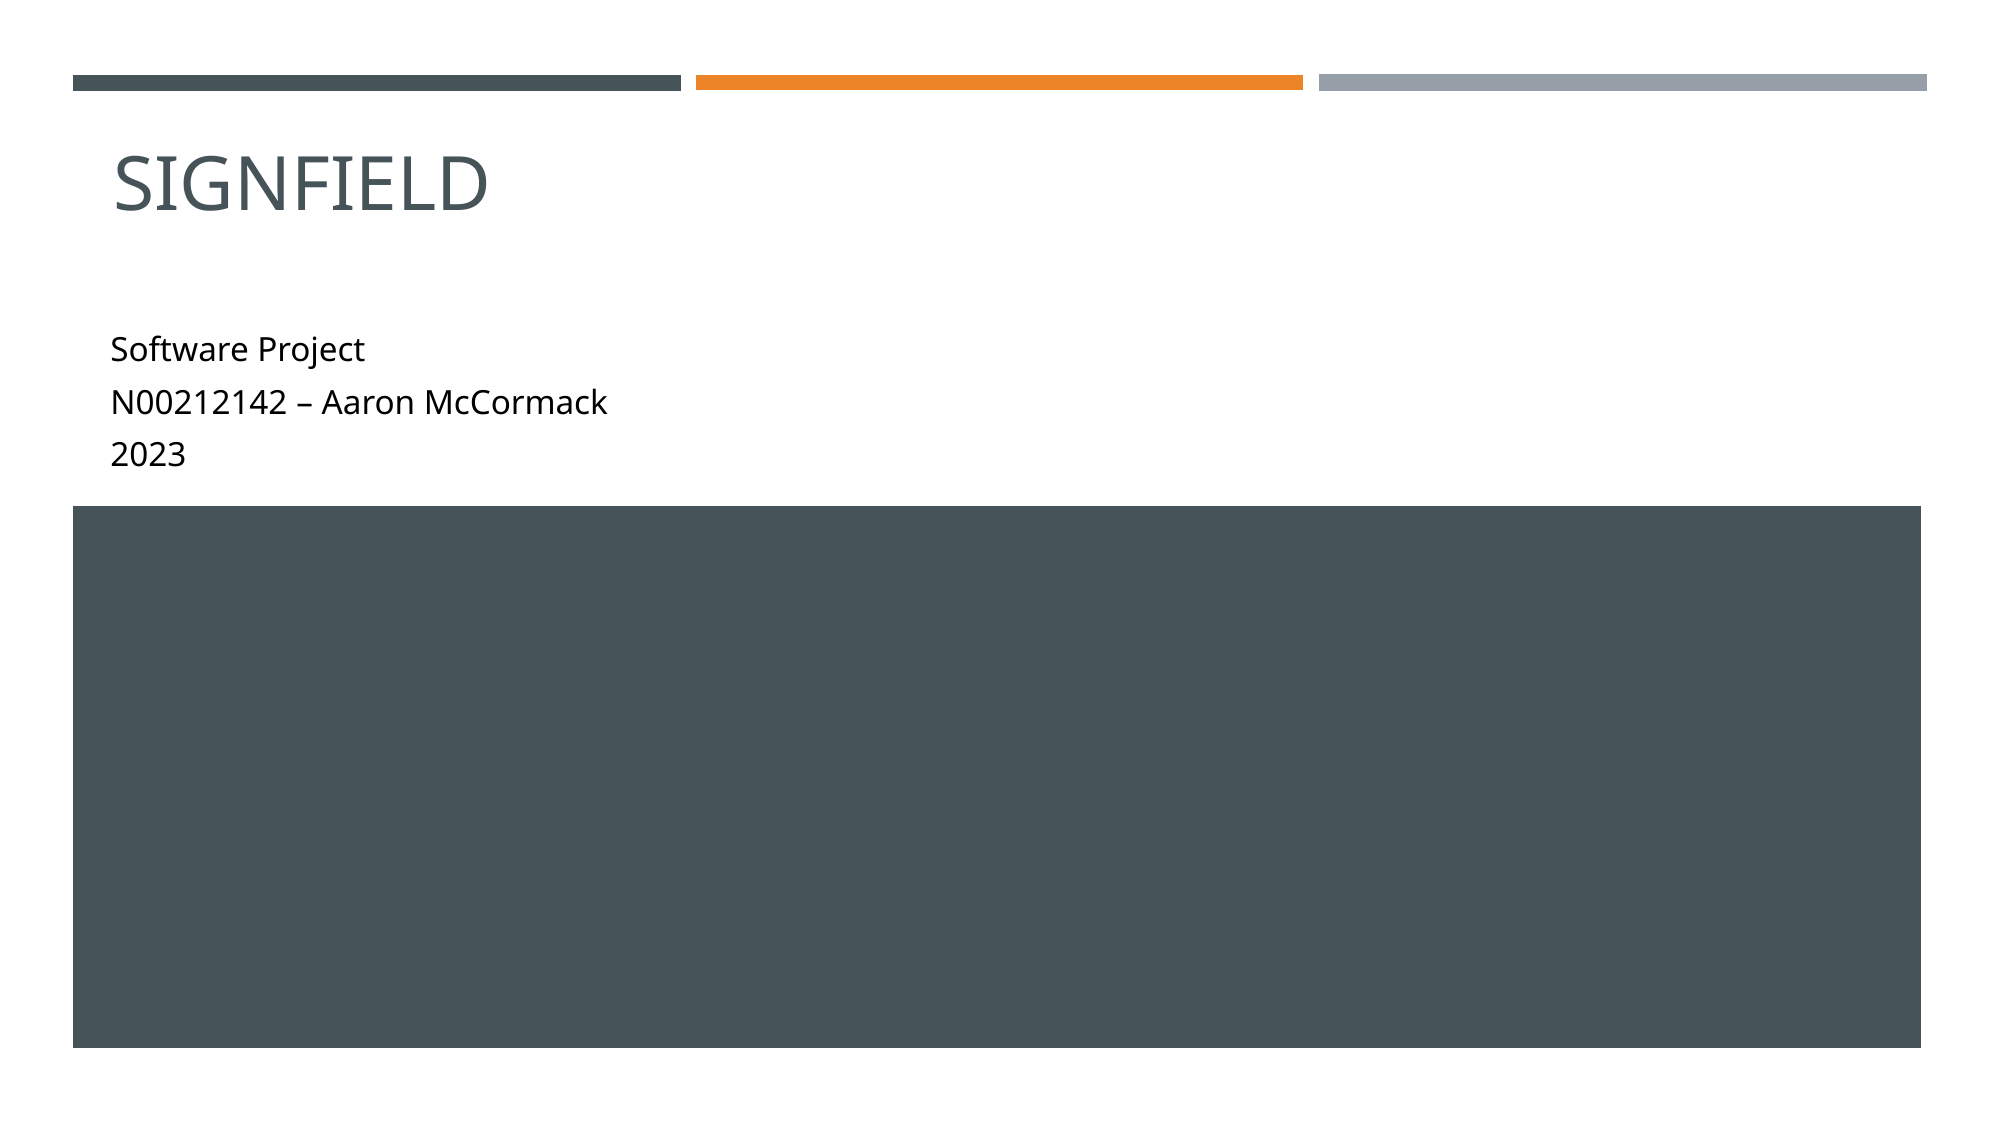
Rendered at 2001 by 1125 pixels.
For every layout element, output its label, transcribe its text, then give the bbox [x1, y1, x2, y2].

subtitle Software Project N00212142 – Aaron McCormack 2023 [95, 321, 1899, 507]
title Signfield [98, 113, 1902, 233]
